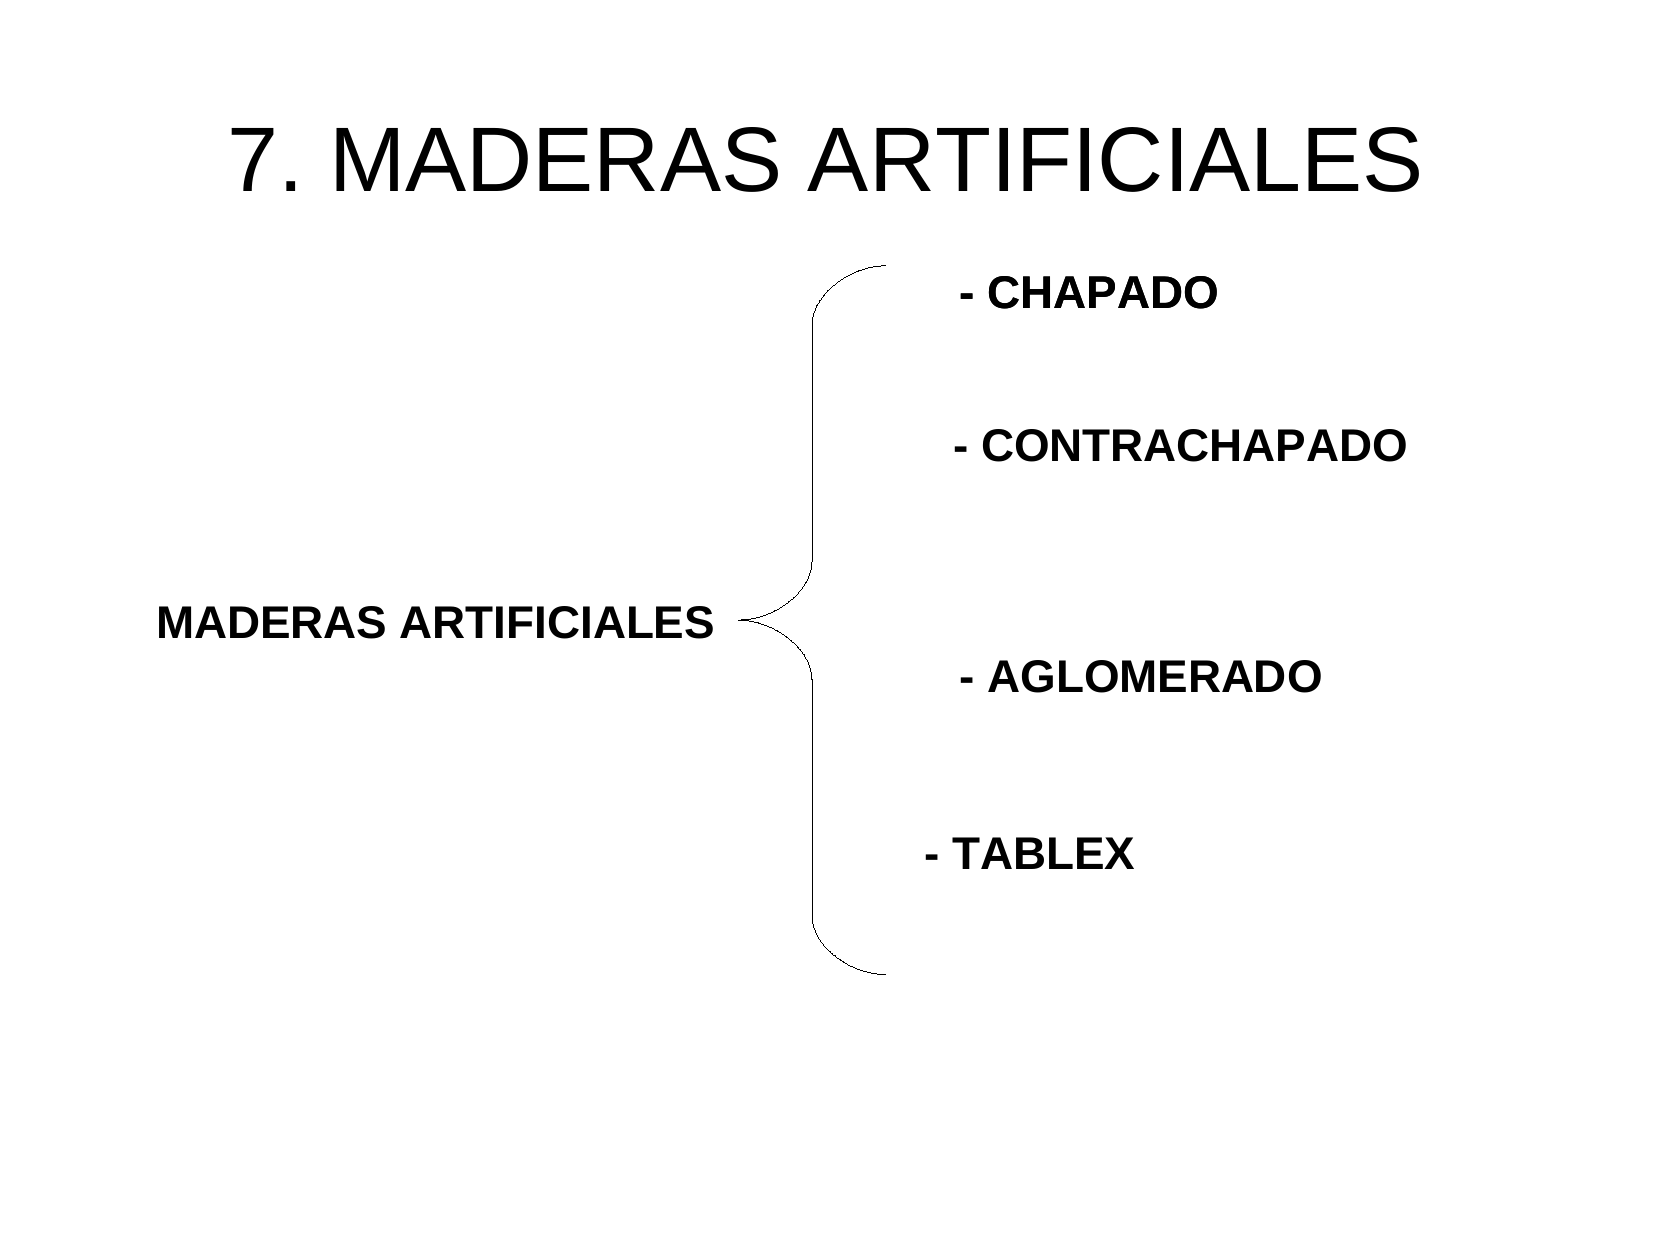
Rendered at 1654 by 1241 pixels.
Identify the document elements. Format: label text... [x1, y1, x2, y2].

list - CHAPADO [885, 260, 1542, 325]
list - AGLOMERADO [885, 644, 1542, 709]
title 7. MADERAS ARTIFICIALES [82, 56, 1571, 249]
list - CONTRACHAPADO [879, 413, 1536, 478]
list MADERAS ARTIFICIALES [82, 590, 739, 655]
list - TABLEX [850, 821, 1506, 886]
